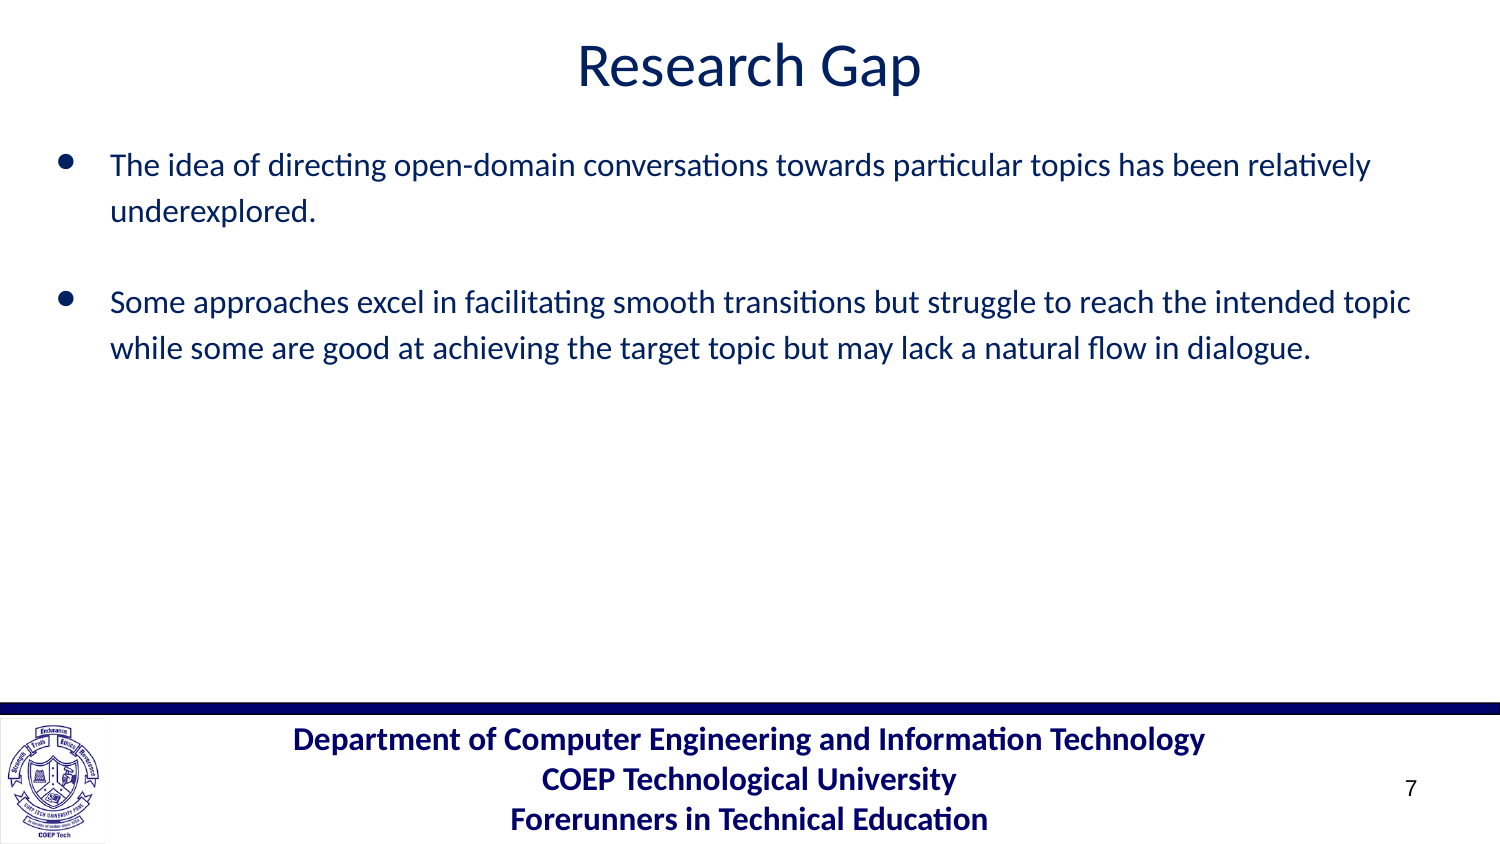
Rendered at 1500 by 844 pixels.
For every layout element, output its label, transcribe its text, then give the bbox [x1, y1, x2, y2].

text_box Research Gap [7, 9, 1493, 100]
text_box [0, 702, 264, 715]
text_box Department of Computer Engineering and Information Technology COEP Technological University Forerunners in Technical Education [264, 702, 1235, 837]
text_box [0, 718, 106, 844]
text_box 7 [1235, 768, 1418, 802]
text_box [1235, 702, 1500, 715]
text_box The idea of directing open-domain conversations towards particular topics has been relatively underexplored. Some approaches excel in facilitating smooth transitions but struggle to reach the intended topic while some are good at achieving the target topic but may lack a natural flow in dialogue. [34, 137, 1436, 511]
